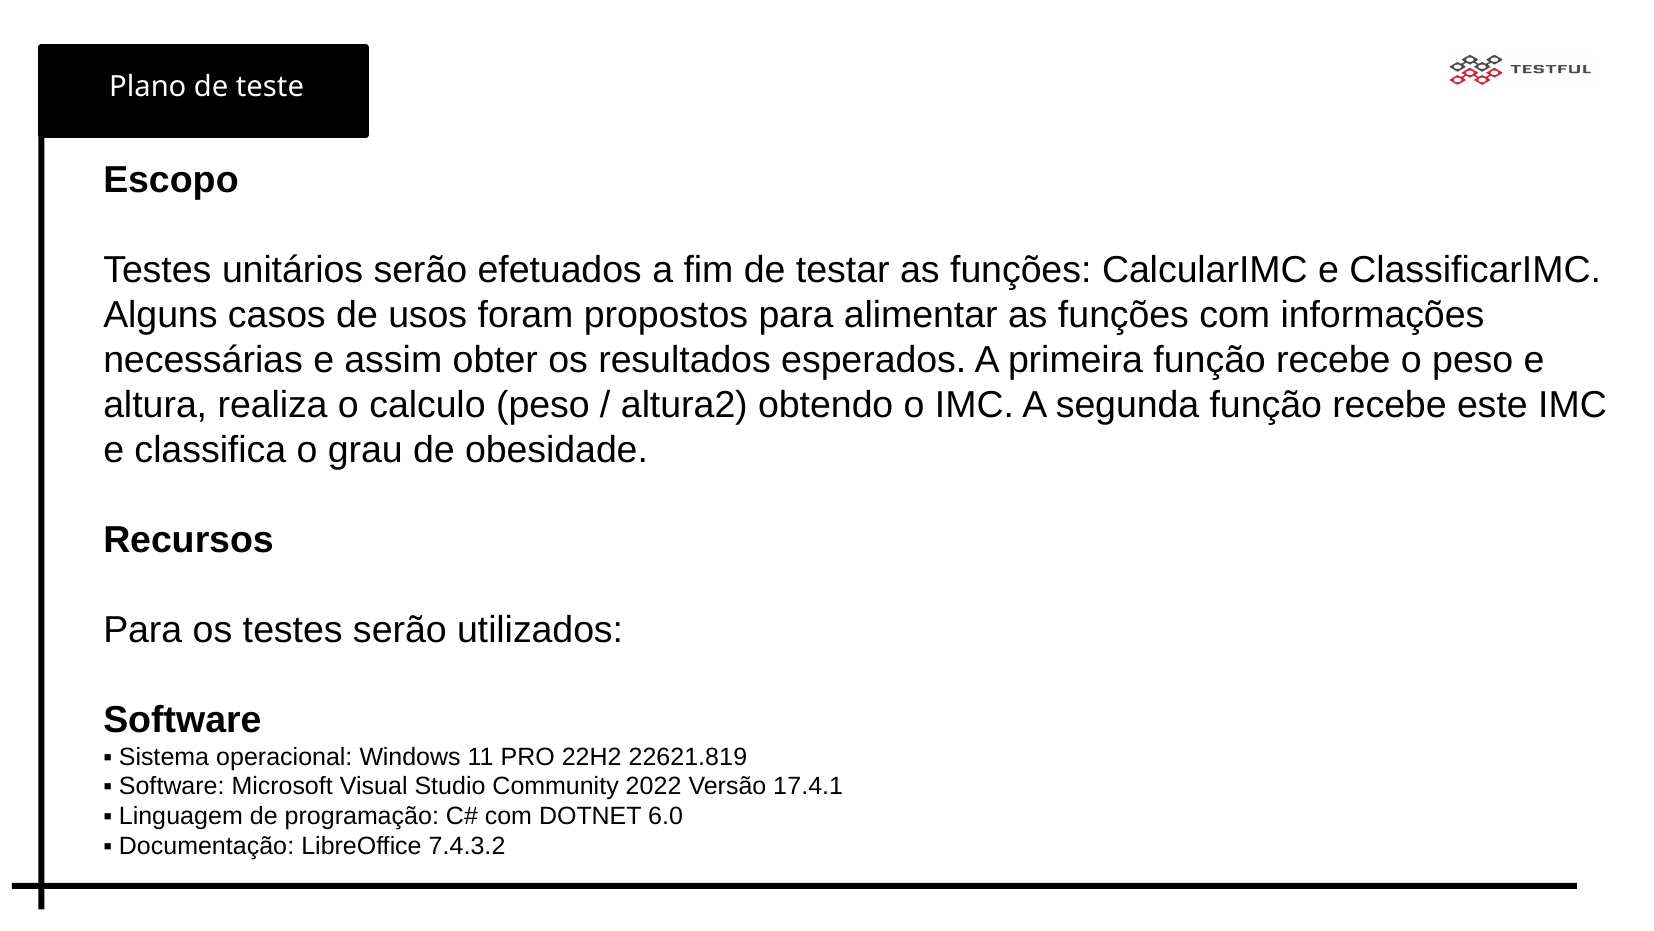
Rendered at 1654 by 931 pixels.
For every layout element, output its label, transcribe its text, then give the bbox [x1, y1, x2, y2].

text_box Plano de teste [58, 51, 355, 119]
text_box Escopo Testes unitários serão efetuados a fim de testar as funções: CalcularIMC e ClassificarIMC. Alguns casos de usos foram propostos para alimentar as funções com informações necessárias e assim obter os resultados esperados. A primeira função recebe o peso e altura, realiza o calculo (peso / altura2) obtendo o IMC. A segunda função recebe este IMC e classifica o grau de obesidade. Recursos Para os testes serão utilizados: Software ▪ Sistema operacional: Windows 11 PRO 22H2 22621.819 ▪ Software: Microsoft Visual Studio Community 2022 Versão 17.4.1 ▪ Linguagem de programação: C# com DOTNET 6.0 ▪ Documentação: LibreOffice 7.4.3.2 [88, 147, 1624, 680]
picture [1446, 51, 1595, 89]
text_box [41, 47, 366, 136]
